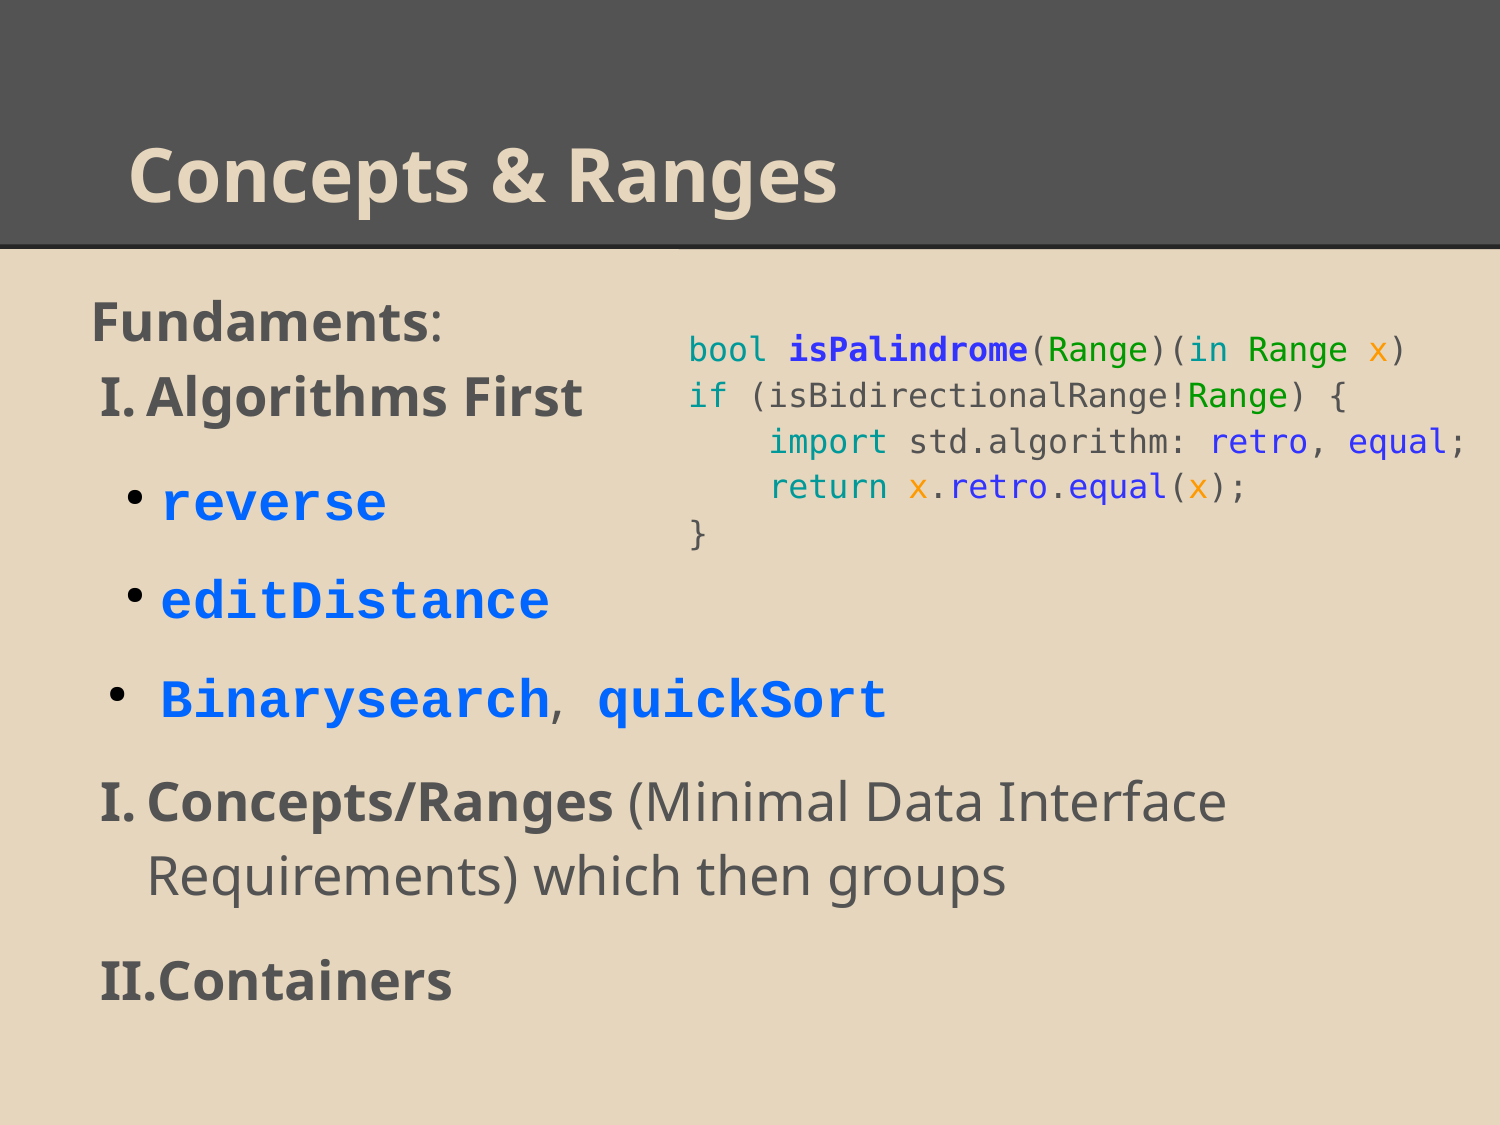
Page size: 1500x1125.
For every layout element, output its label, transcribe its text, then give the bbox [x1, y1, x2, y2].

list bool isPalindrome(Range)(in Range x) if (isBidirectionalRange!Range) { import std.algorithm: retro, equal; return x.retro.equal(x); } [673, 307, 1500, 674]
list Fundaments: Algorithms First reverse editDistance Binarysearch, quickSort Concepts/Ranges (Minimal Data Interface Requirements) which then groups Containers [75, 262, 1425, 1078]
title Concepts & Ranges [75, 45, 1425, 233]
